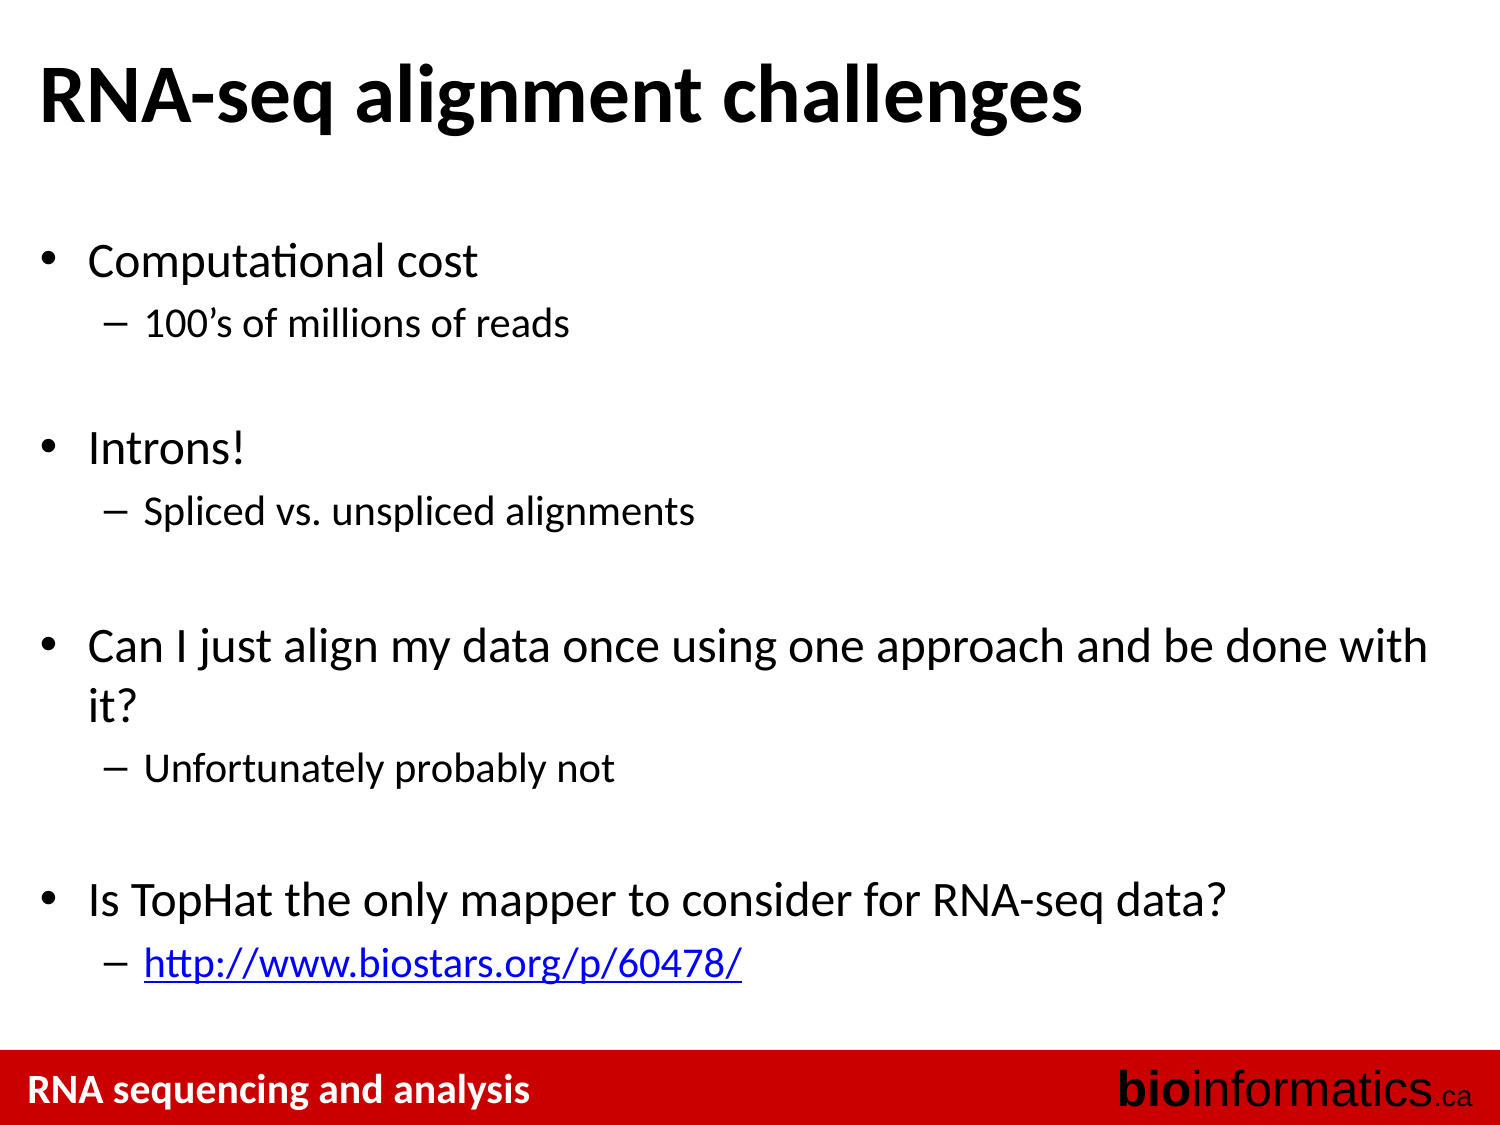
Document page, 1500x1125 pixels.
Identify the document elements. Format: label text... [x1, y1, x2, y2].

title RNA-seq alignment challenges [24, 0, 1475, 184]
list Computational cost 100’s of millions of reads Introns! Spliced vs. unspliced alignments Can I just align my data once using one approach and be done with it? Unfortunately probably not Is TopHat the only mapper to consider for RNA-seq data? http://www.biostars.org/p/60478/ [24, 220, 1475, 995]
